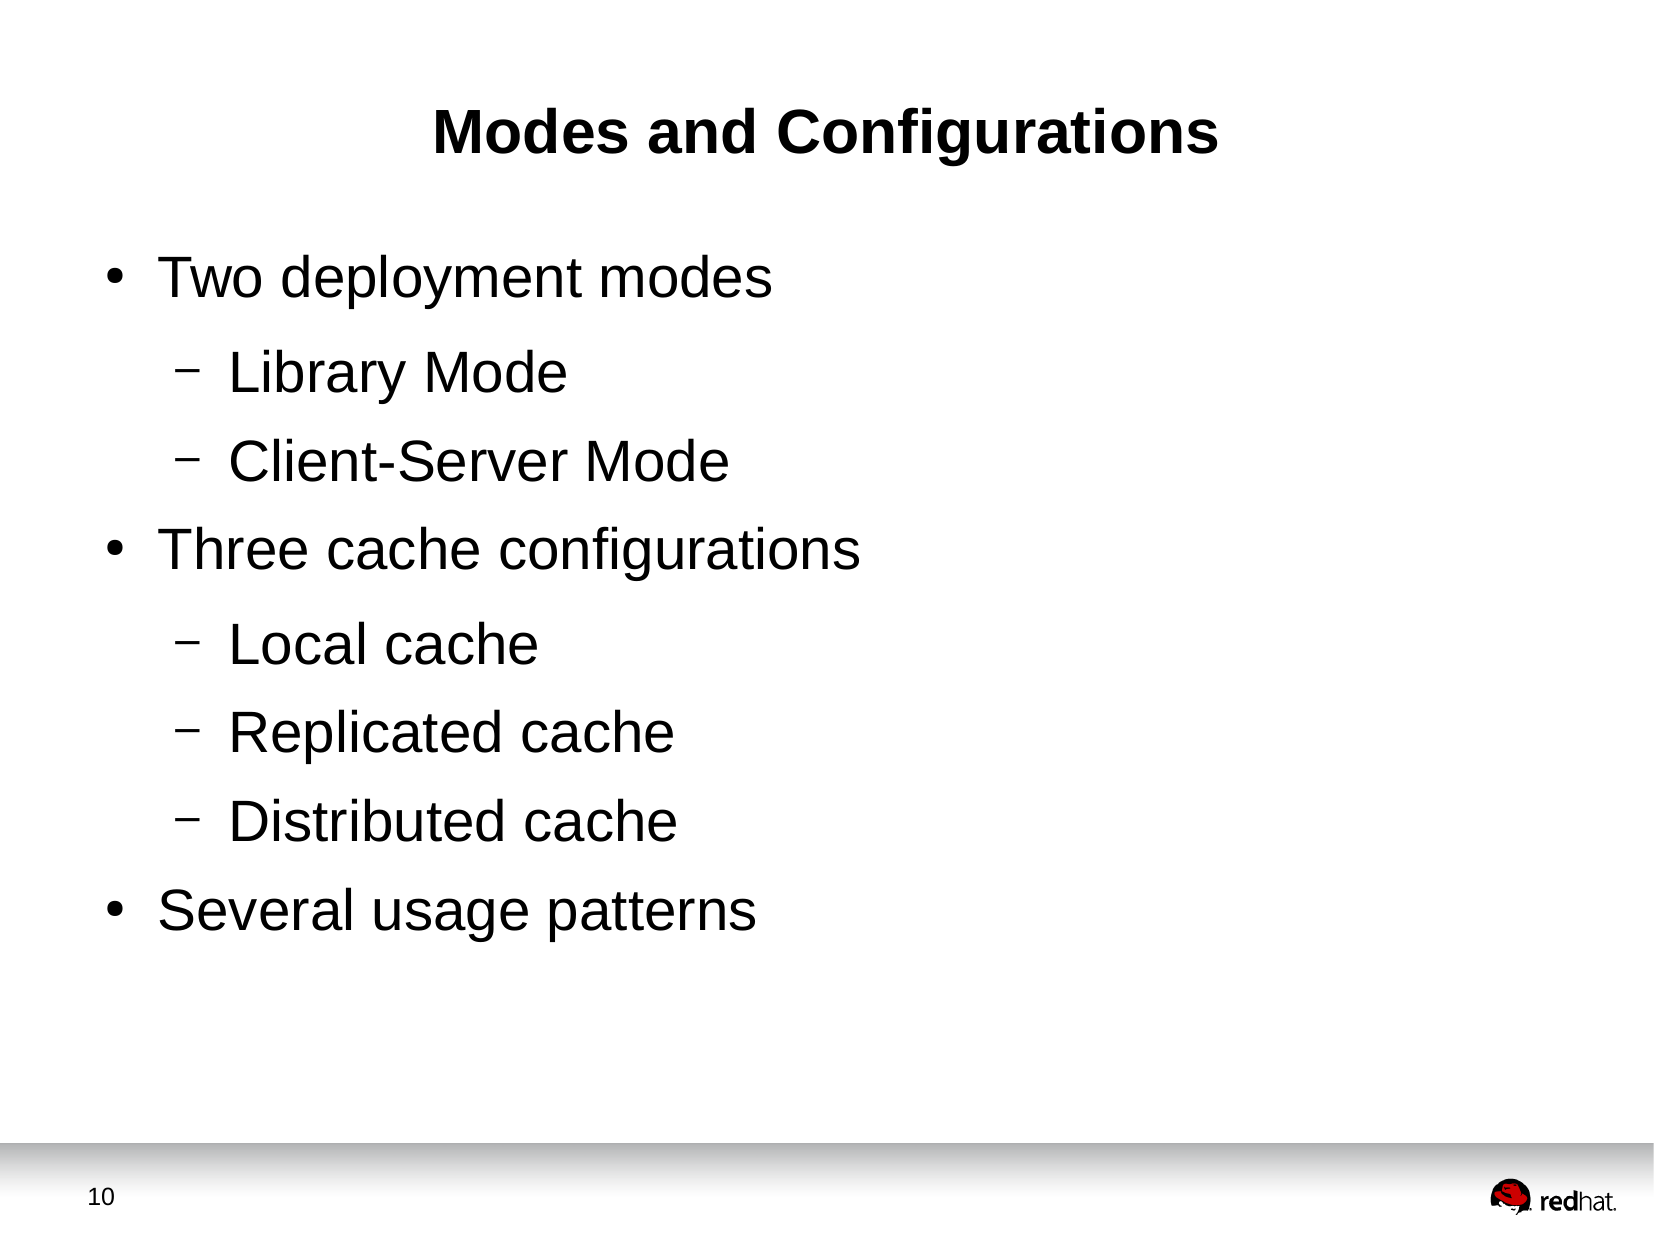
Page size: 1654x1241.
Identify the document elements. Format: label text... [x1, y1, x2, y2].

picture [0, 1143, 1654, 1241]
title Modes and Configurations [82, 37, 1571, 226]
list Two deployment modes Library Mode Client-Server Mode Three cache configurations Local cache Replicated cache Distributed cache Several usage patterns [86, 245, 1576, 1128]
